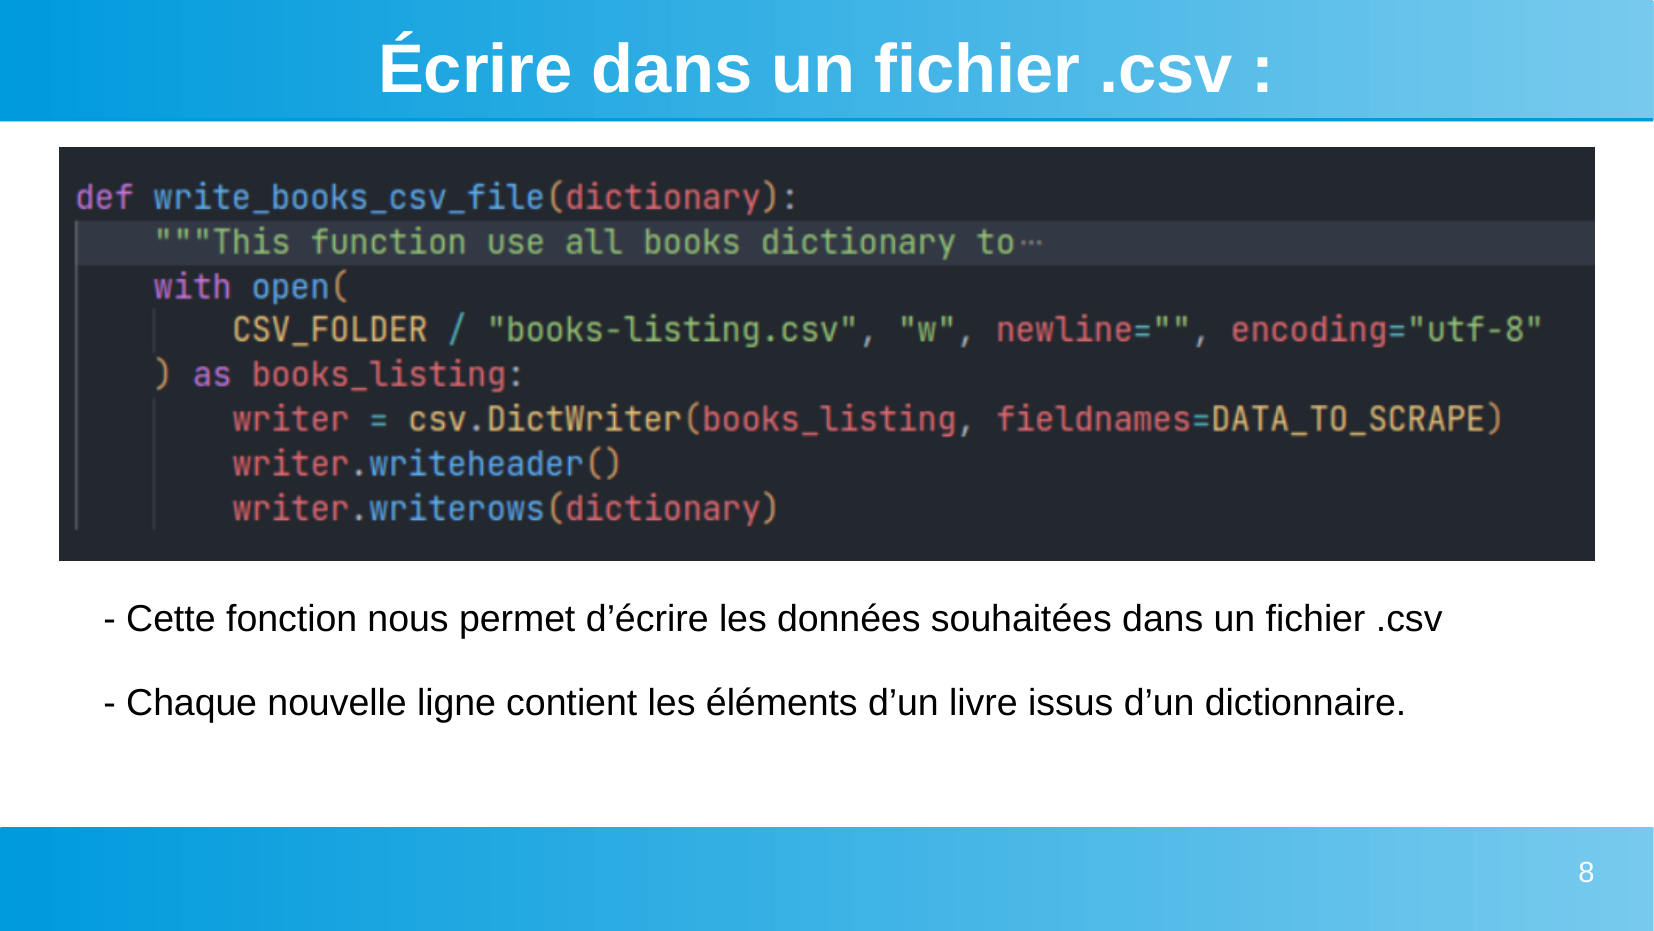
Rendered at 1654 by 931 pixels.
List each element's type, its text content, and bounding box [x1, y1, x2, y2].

text_box - Cette fonction nous permet d’écrire les données souhaitées dans un fichier .csv - Chaque nouvelle ligne contient les éléments d’un livre issus d’un dictionnaire. [88, 590, 1458, 732]
picture [59, 147, 1595, 562]
title Écrire dans un fichier .csv : [59, 29, 1595, 108]
